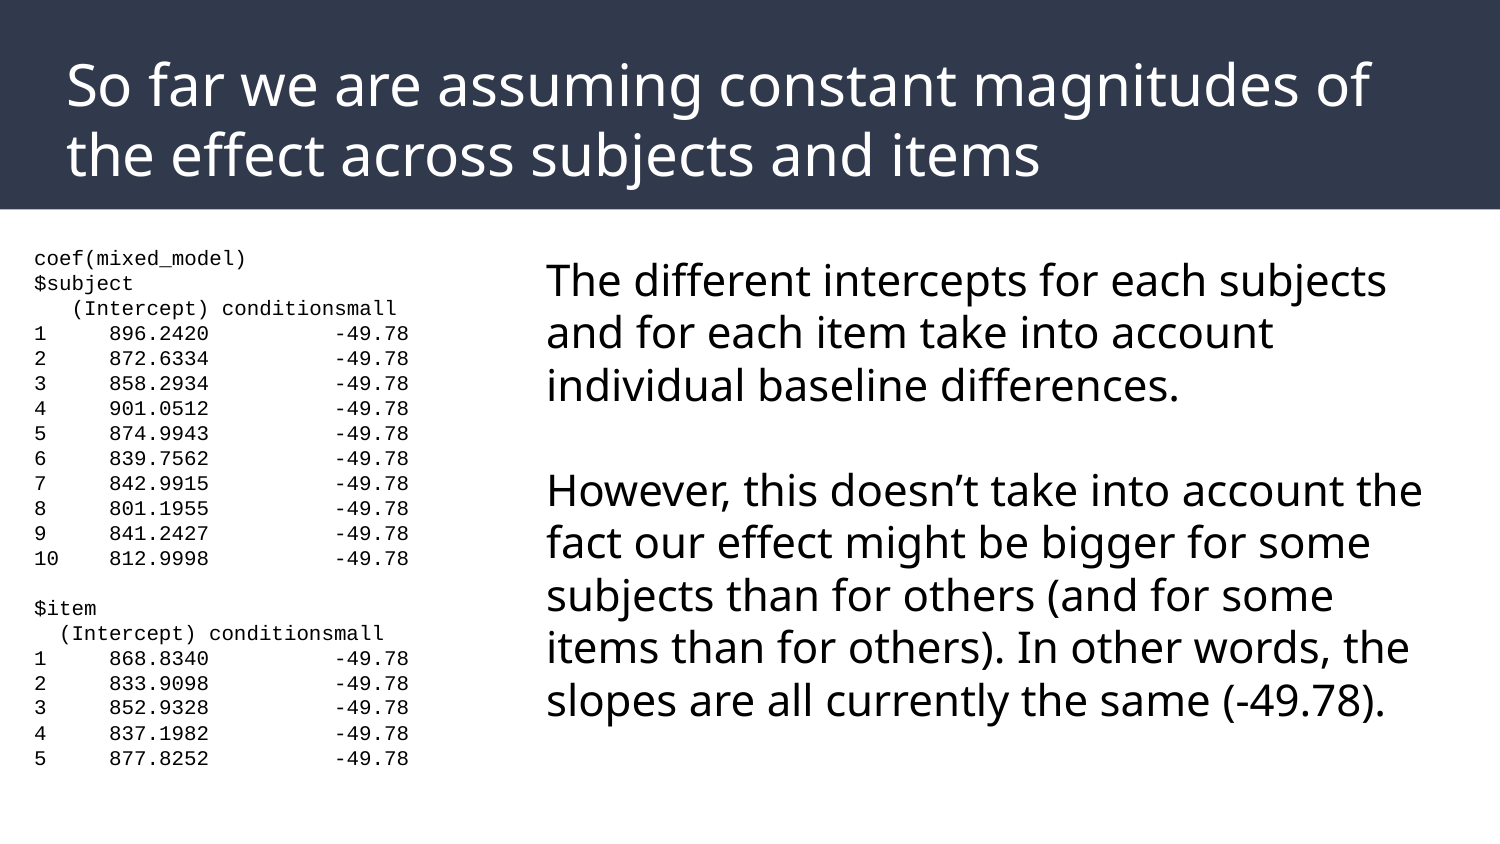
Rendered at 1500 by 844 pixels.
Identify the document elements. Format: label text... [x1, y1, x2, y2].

text_box coef(mixed_model) $subject (Intercept) conditionsmall 1 896.2420 -49.78 2 872.6334 -49.78 3 858.2934 -49.78 4 901.0512 -49.78 5 874.9943 -49.78 6 839.7562 -49.78 7 842.9915 -49.78 8 801.1955 -49.78 9 841.2427 -49.78 10 812.9998 -49.78 $item (Intercept) conditionsmall 1 868.8340 -49.78 2 833.9098 -49.78 3 852.9328 -49.78 4 837.1982 -49.78 5 877.8252 -49.78 [19, 229, 1417, 821]
title So far we are assuming constant magnitudes of the effect across subjects and items [51, 32, 1449, 136]
text_box The different intercepts for each subjects and for each item take into account individual baseline differences. However, this doesn’t take into account the fact our effect might be bigger for some subjects than for others (and for some items than for others). In other words, the slopes are all currently the same (-49.78). [530, 237, 1475, 821]
